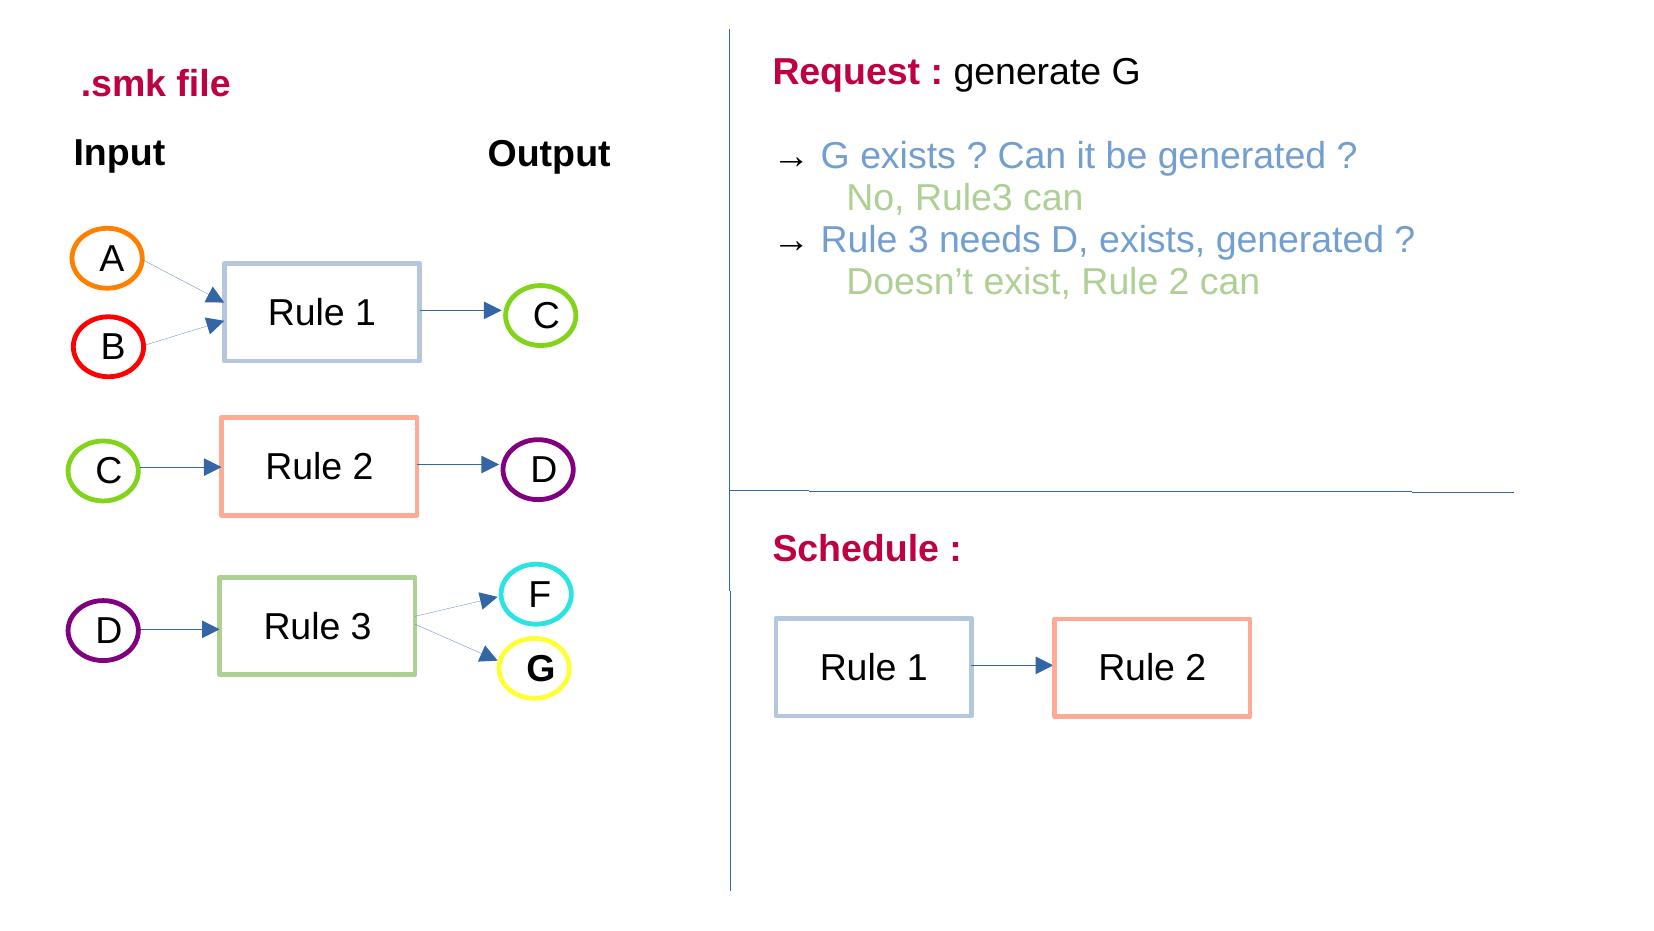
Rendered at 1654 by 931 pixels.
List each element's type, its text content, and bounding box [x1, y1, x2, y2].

text_box G [499, 638, 570, 699]
text_box C [68, 440, 139, 501]
text_box .smk file [66, 54, 465, 112]
text_box Rule 2 [1054, 618, 1251, 717]
text_box Schedule : [757, 519, 1156, 577]
text_box A [71, 228, 143, 289]
text_box C [505, 285, 576, 346]
text_box D [502, 439, 574, 500]
text_box D [68, 600, 139, 661]
text_box F [501, 564, 572, 625]
text_box Output [472, 125, 628, 225]
text_box Rule 3 [219, 577, 416, 675]
text_box B [73, 316, 144, 377]
text_box Rule 1 [224, 263, 420, 362]
text_box Input [58, 124, 205, 182]
text_box Request : generate G → G exists ? Can it be generated ? No, Rule3 can → Rule 3 needs D, exists, generated ? Doesn’t exist, Rule 2 can [757, 42, 1495, 520]
text_box Rule 2 [221, 417, 418, 516]
text_box Rule 1 [776, 618, 972, 717]
